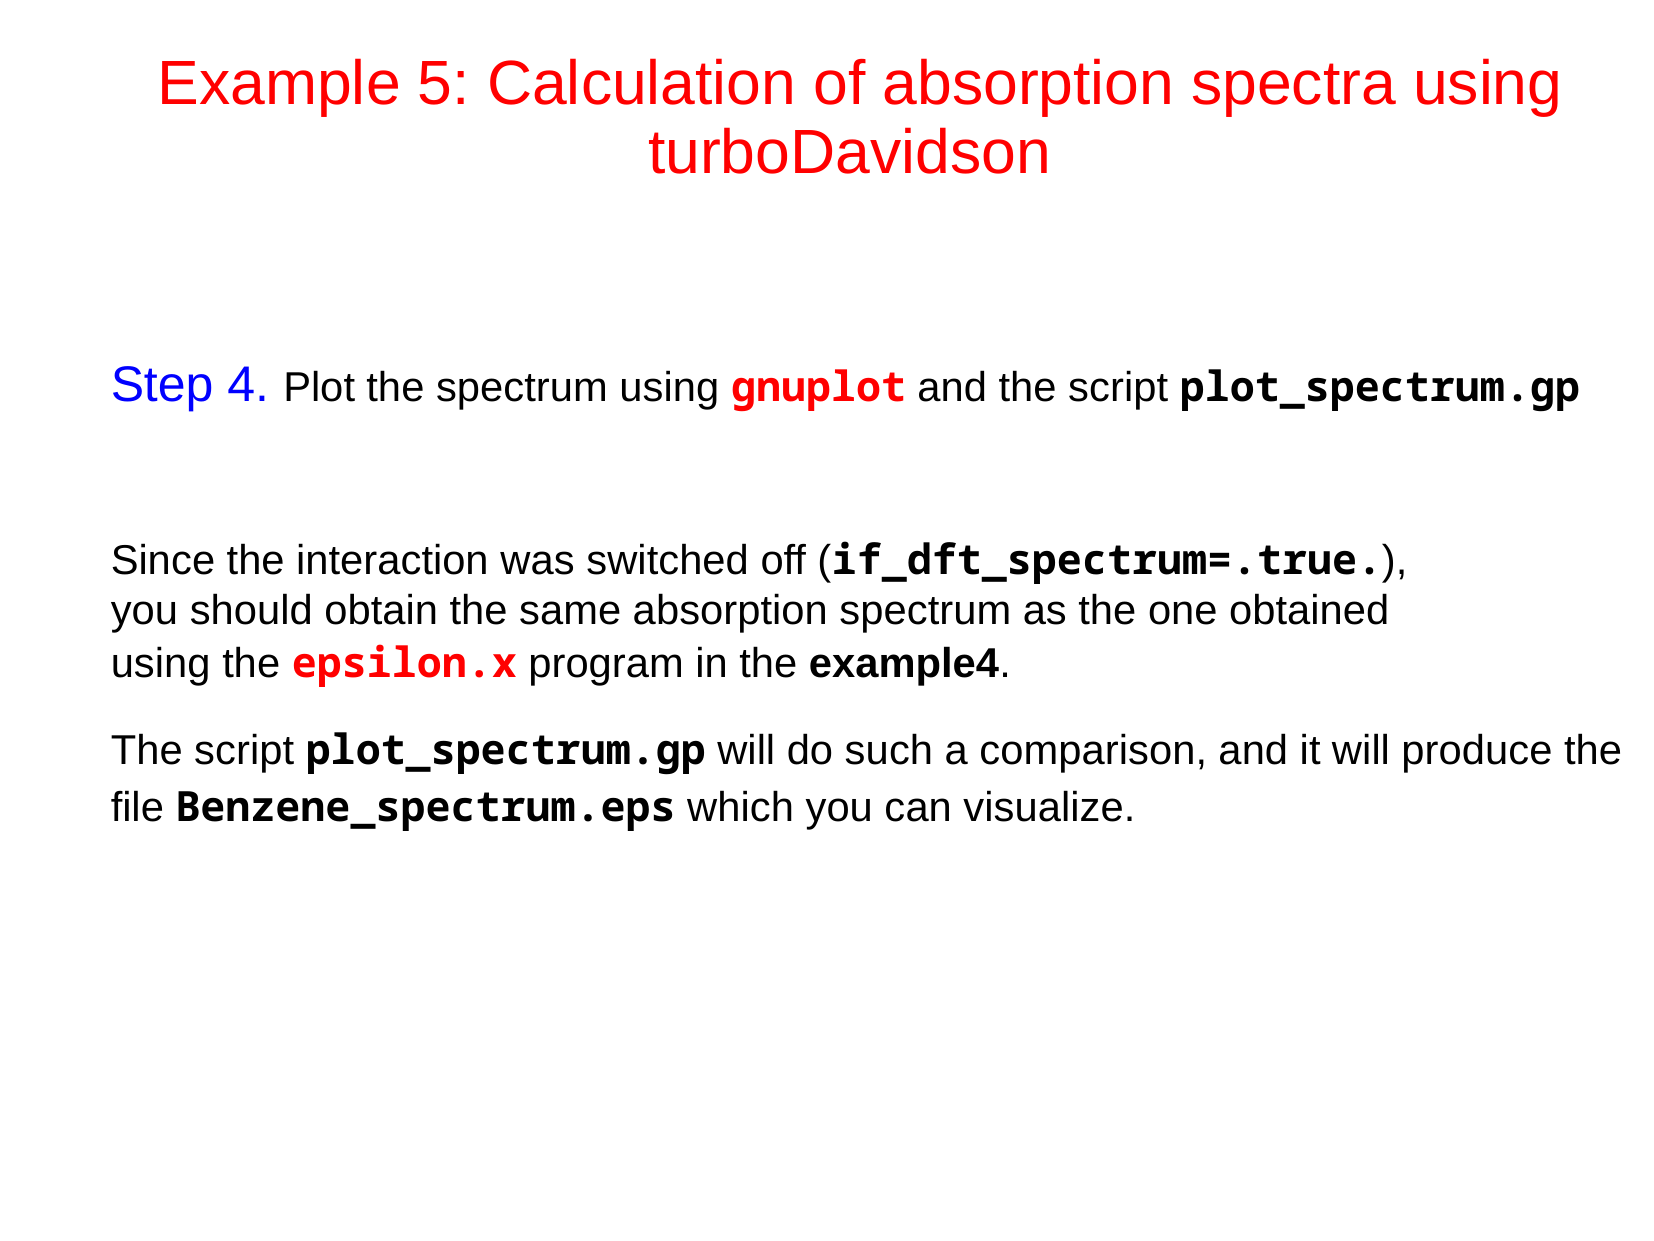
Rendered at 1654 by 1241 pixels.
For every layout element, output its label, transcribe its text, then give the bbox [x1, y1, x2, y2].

text_box Example 5: Calculation of absorption spectra using turboDavidson [15, 33, 1654, 202]
list Step 4. Plot the spectrum using gnuplot and the script plot_spectrum.gp Since the interaction was switched off (if_dft_spectrum=.true.), you should obtain the same absorption spectrum as the one obtained using the epsilon.x program in the example4. The script plot_spectrum.gp will do such a comparison, and it will produce the file Benzene_spectrum.eps which you can visualize. [39, 355, 1633, 971]
